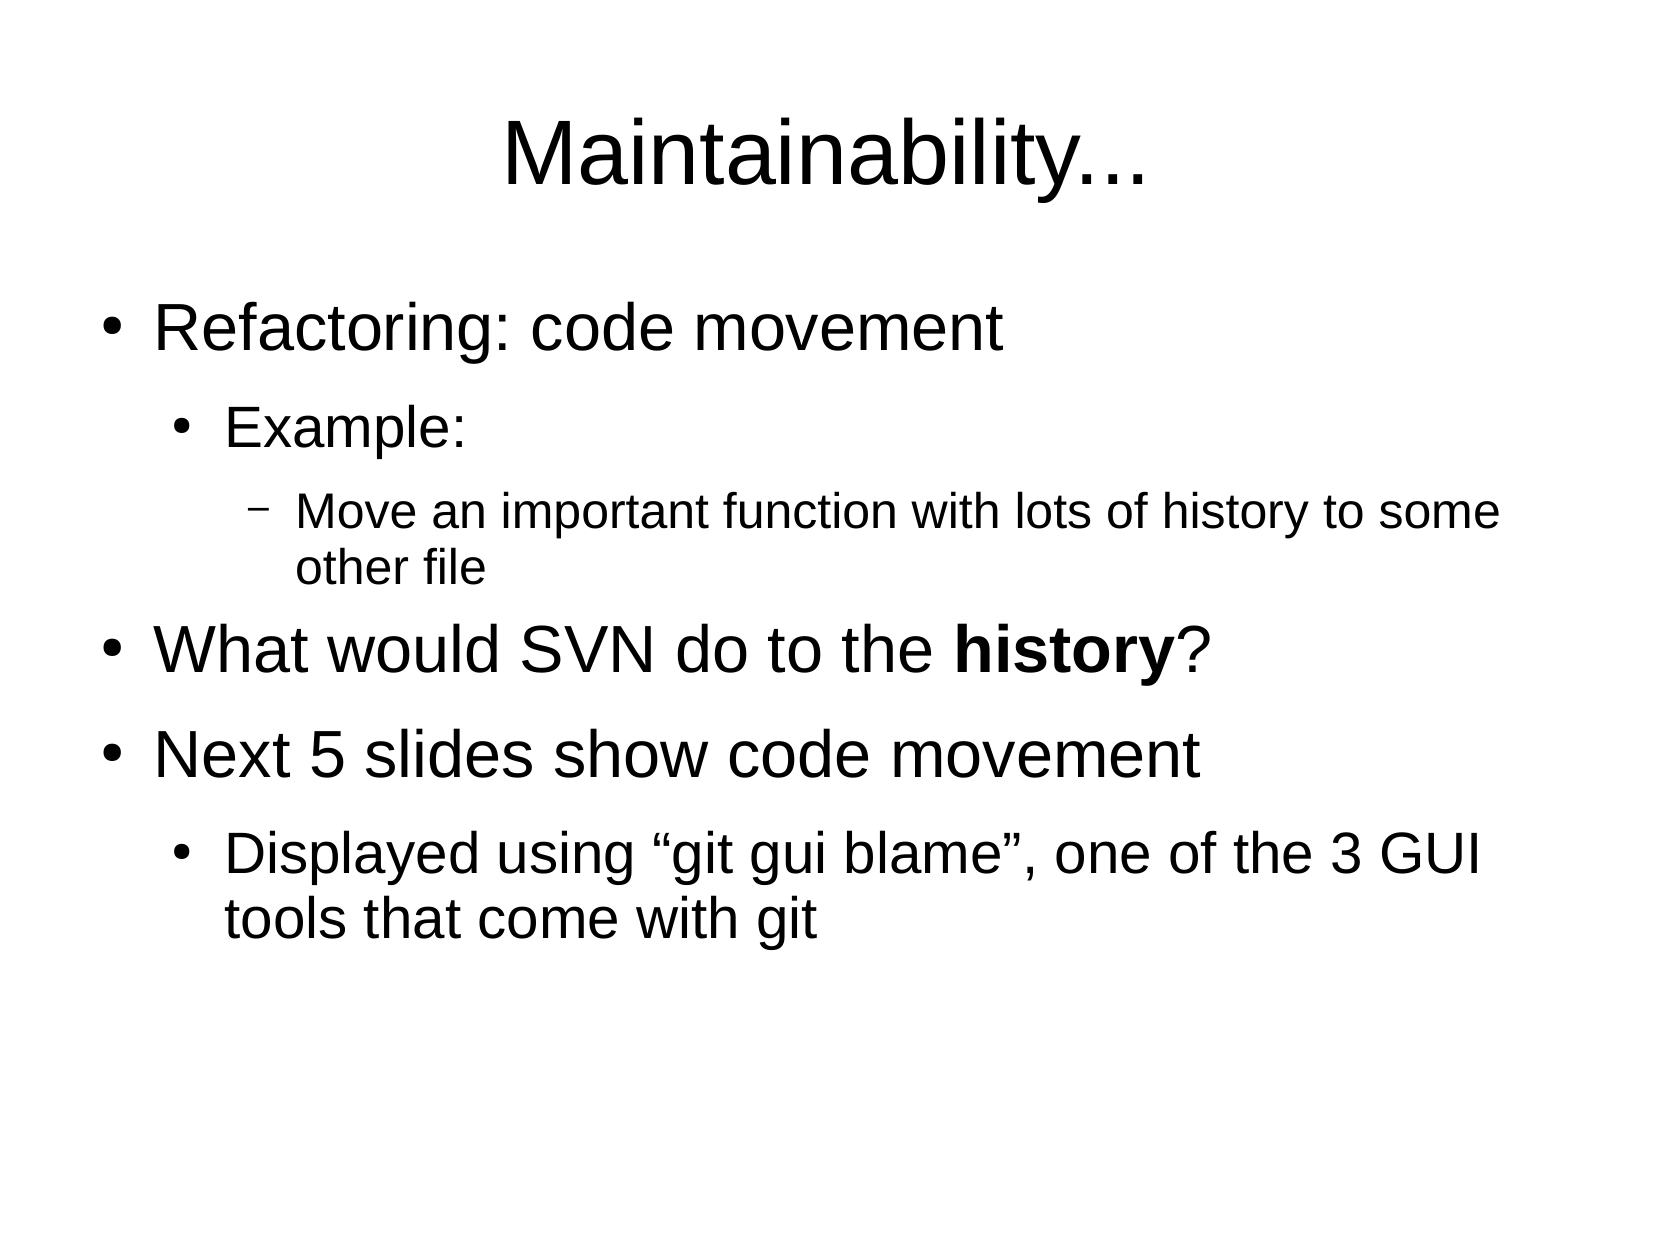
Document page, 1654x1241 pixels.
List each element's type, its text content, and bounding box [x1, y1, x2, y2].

list Refactoring: code movement Example: Move an important function with lots of history to some other file What would SVN do to the history? Next 5 slides show code movement Displayed using “git gui blame”, one of the 3 GUI tools that come with git [82, 290, 1571, 1109]
title Maintainability... [82, 49, 1571, 257]
